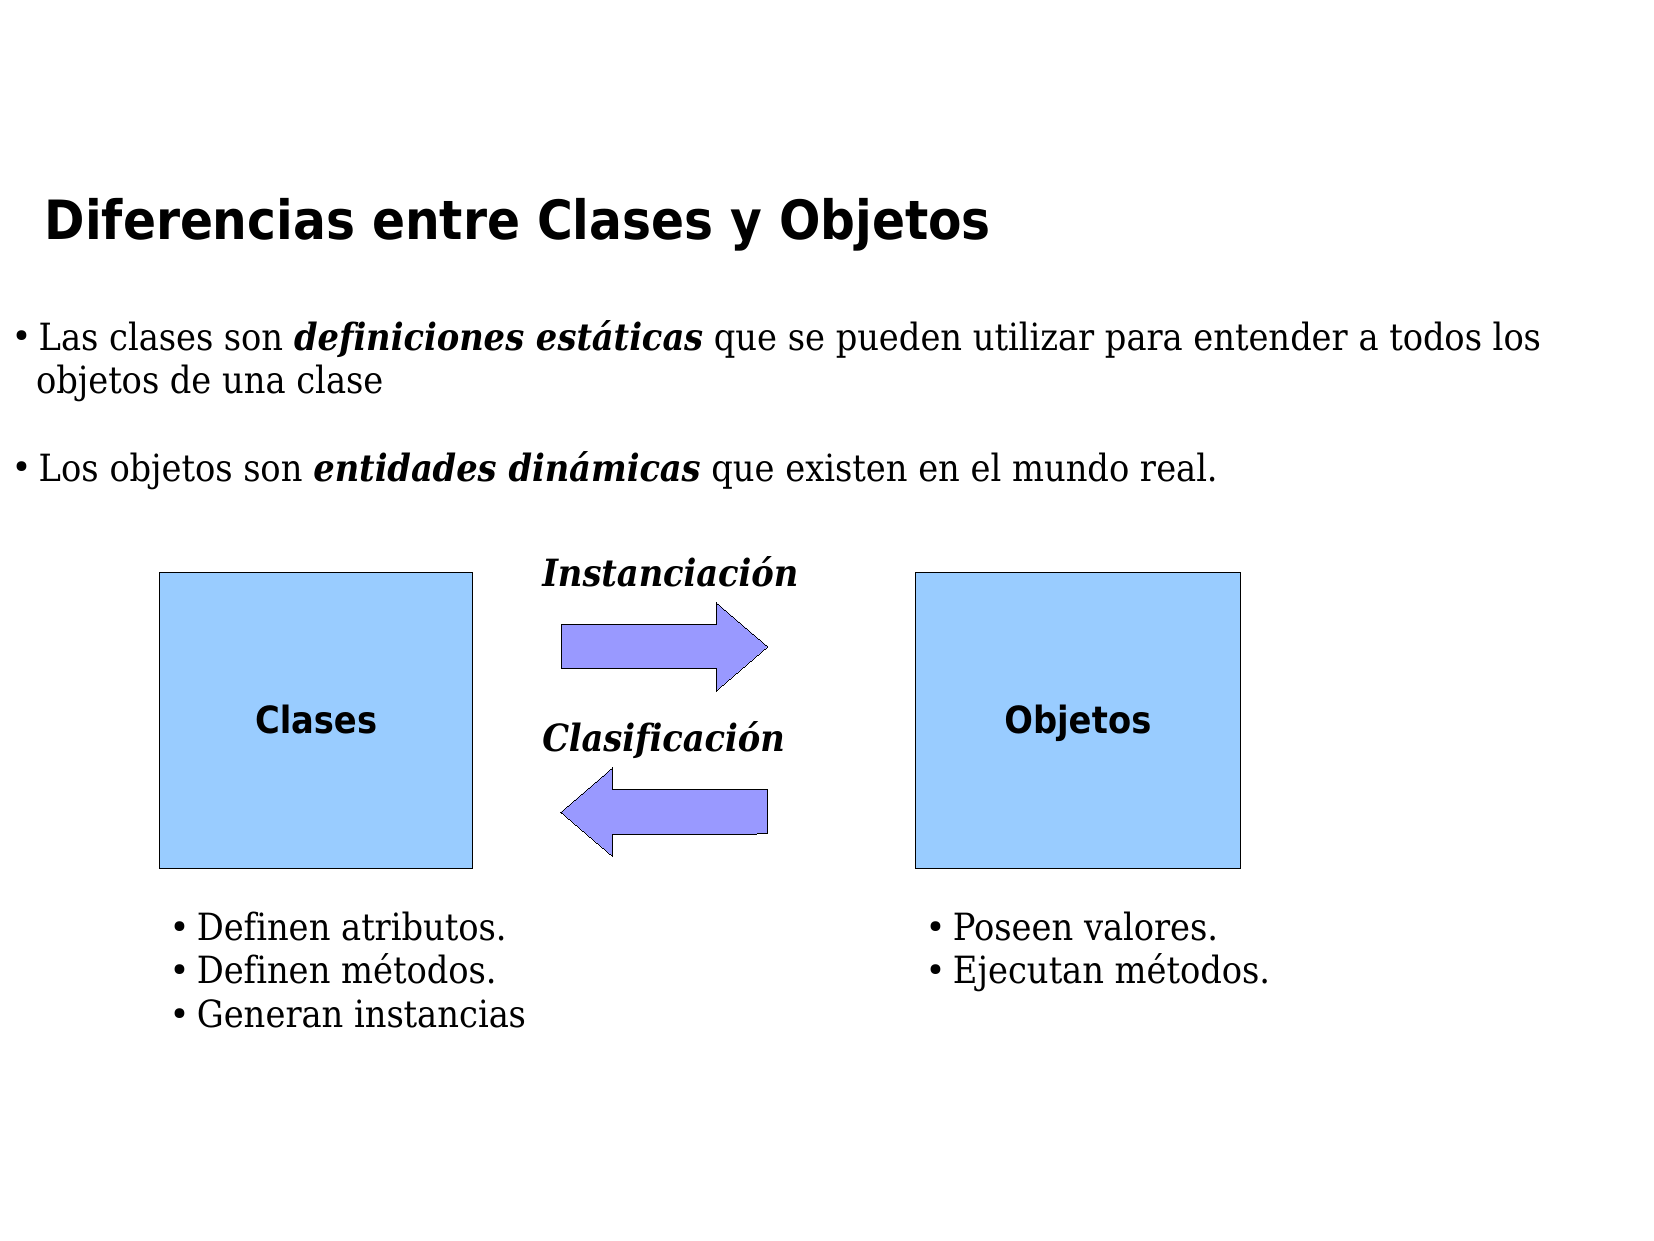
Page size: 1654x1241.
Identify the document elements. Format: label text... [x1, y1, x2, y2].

text_box Poseen valores. Ejecutan métodos. [914, 898, 1317, 1046]
text_box Clases [159, 572, 473, 869]
text_box Definen atributos. Definen métodos. Generan instancias [158, 898, 562, 1046]
text_box Objetos [915, 572, 1241, 869]
text_box Las clases son definiciones estáticas que se pueden utilizar para entender a todos los objetos de una clase Los objetos son entidades dinámicas que existen en el mundo real. [0, 307, 1654, 498]
text_box Diferencias entre Clases y Objetos [30, 182, 1625, 260]
text_box Instanciación [527, 543, 827, 603]
text_box [560, 768, 768, 857]
text_box [561, 603, 768, 692]
text_box Clasificación [527, 708, 827, 768]
